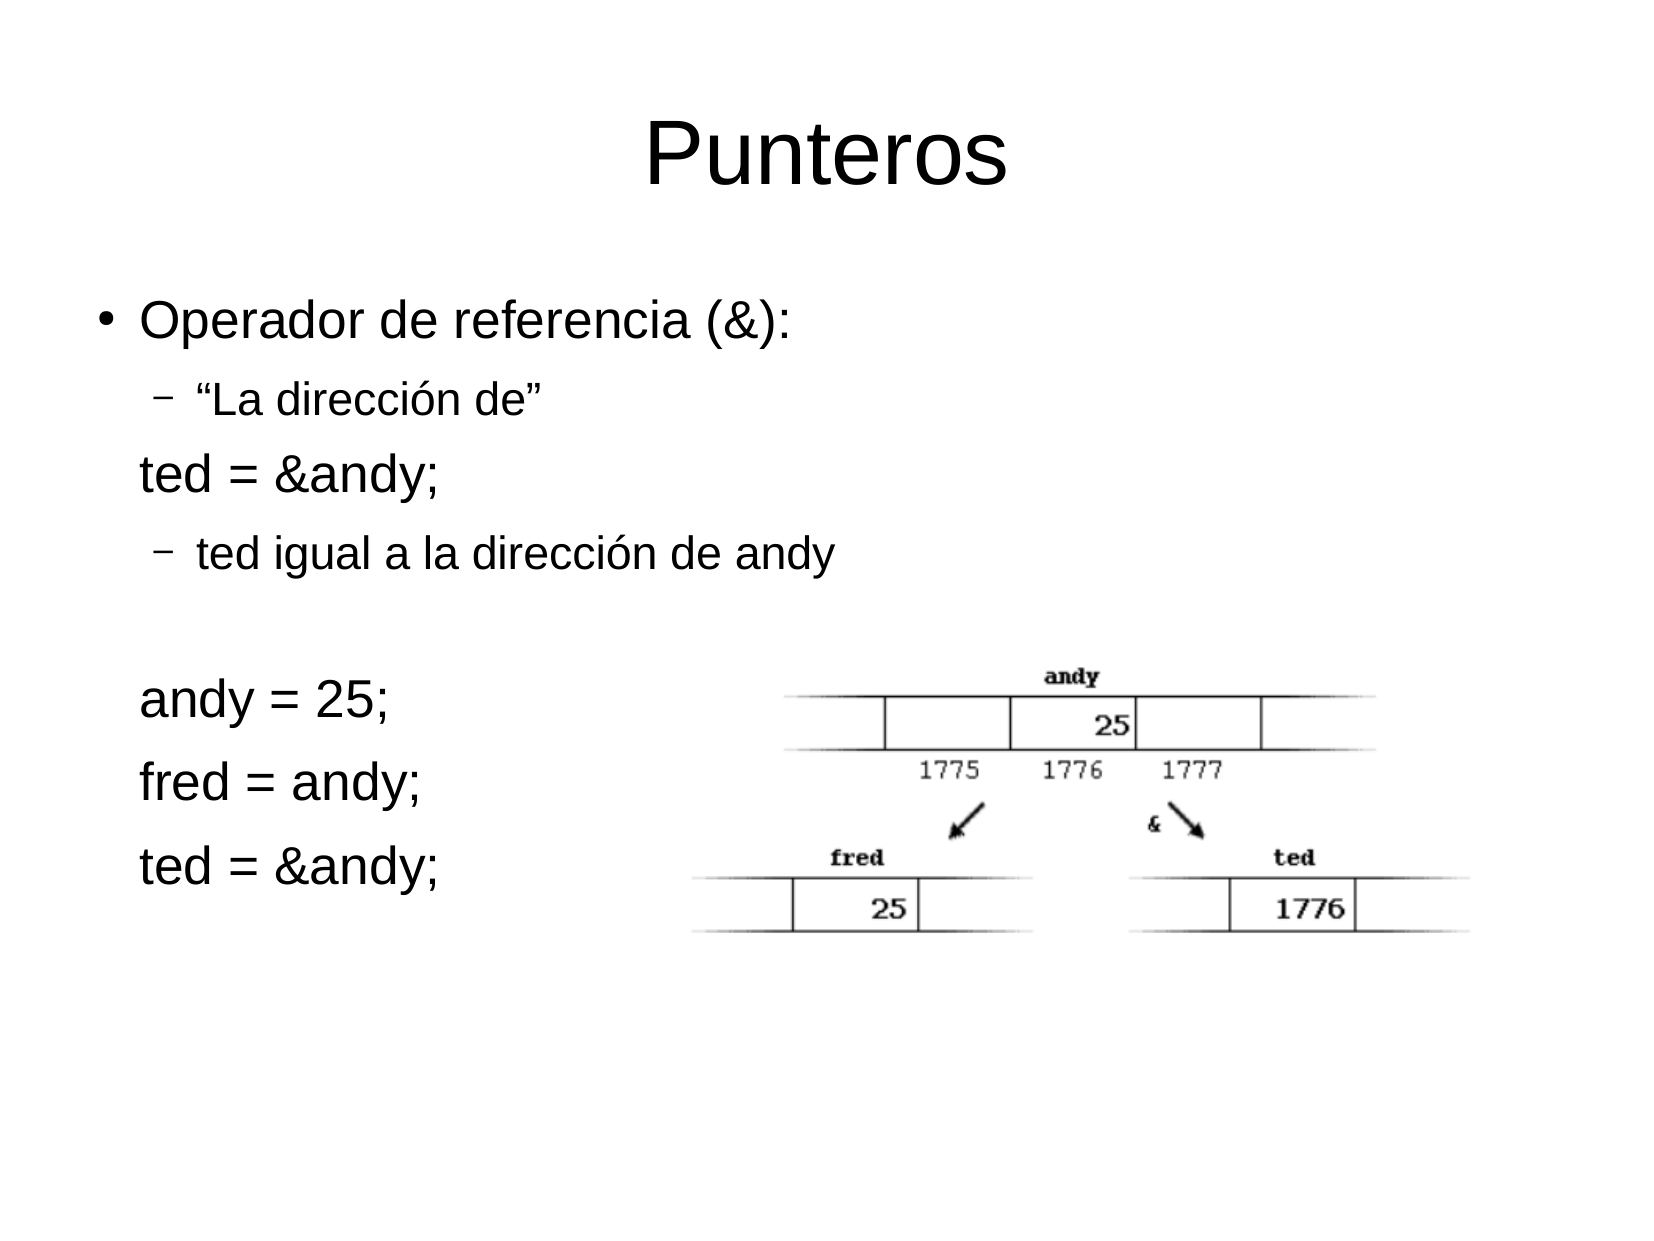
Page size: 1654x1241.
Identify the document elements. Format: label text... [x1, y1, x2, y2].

list Operador de referencia (&): “La dirección de” ted = &andy; ted igual a la dirección de andy andy = 25; fred = andy; ted = &andy; [82, 290, 1571, 898]
title Punteros [82, 49, 1571, 257]
picture [661, 649, 1512, 955]
